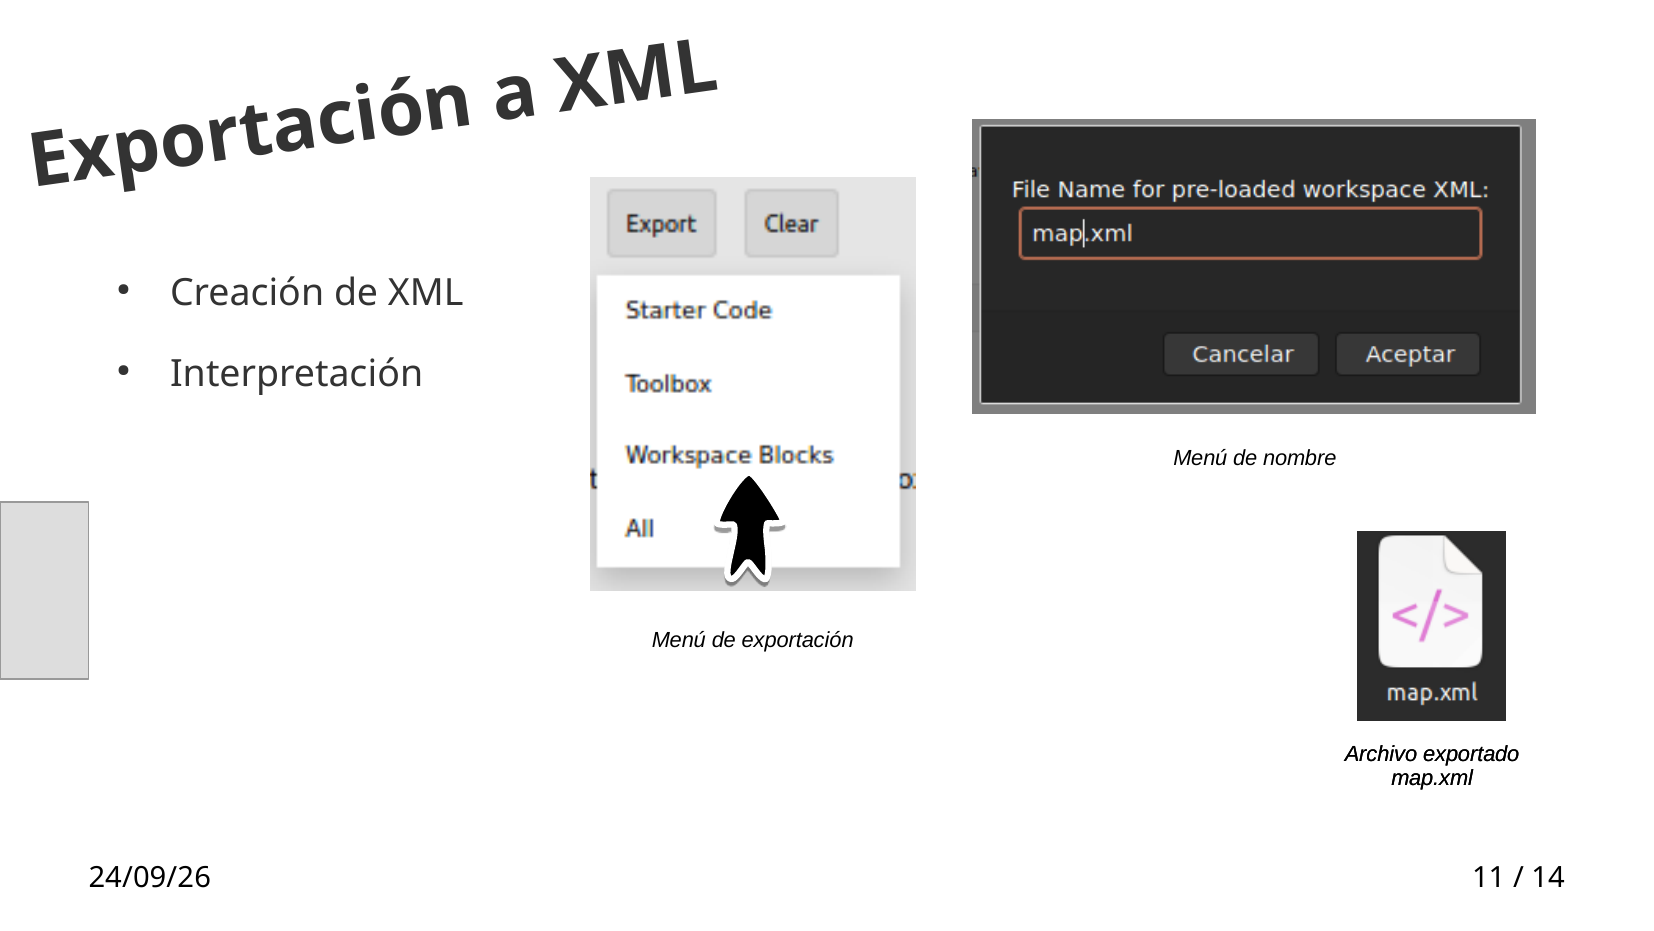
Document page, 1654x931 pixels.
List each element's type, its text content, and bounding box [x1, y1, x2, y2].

picture [972, 119, 1536, 414]
picture [590, 177, 916, 591]
text_box [716, 472, 784, 580]
list Creación de XML Interpretación [99, 265, 680, 789]
text_box Menú de exportación [620, 620, 886, 684]
picture [1357, 531, 1506, 721]
title Exportación a XML [16, 0, 1501, 237]
text_box Archivo exportado map.xml [1299, 733, 1565, 798]
text_box Menú de nombre [1122, 438, 1388, 502]
